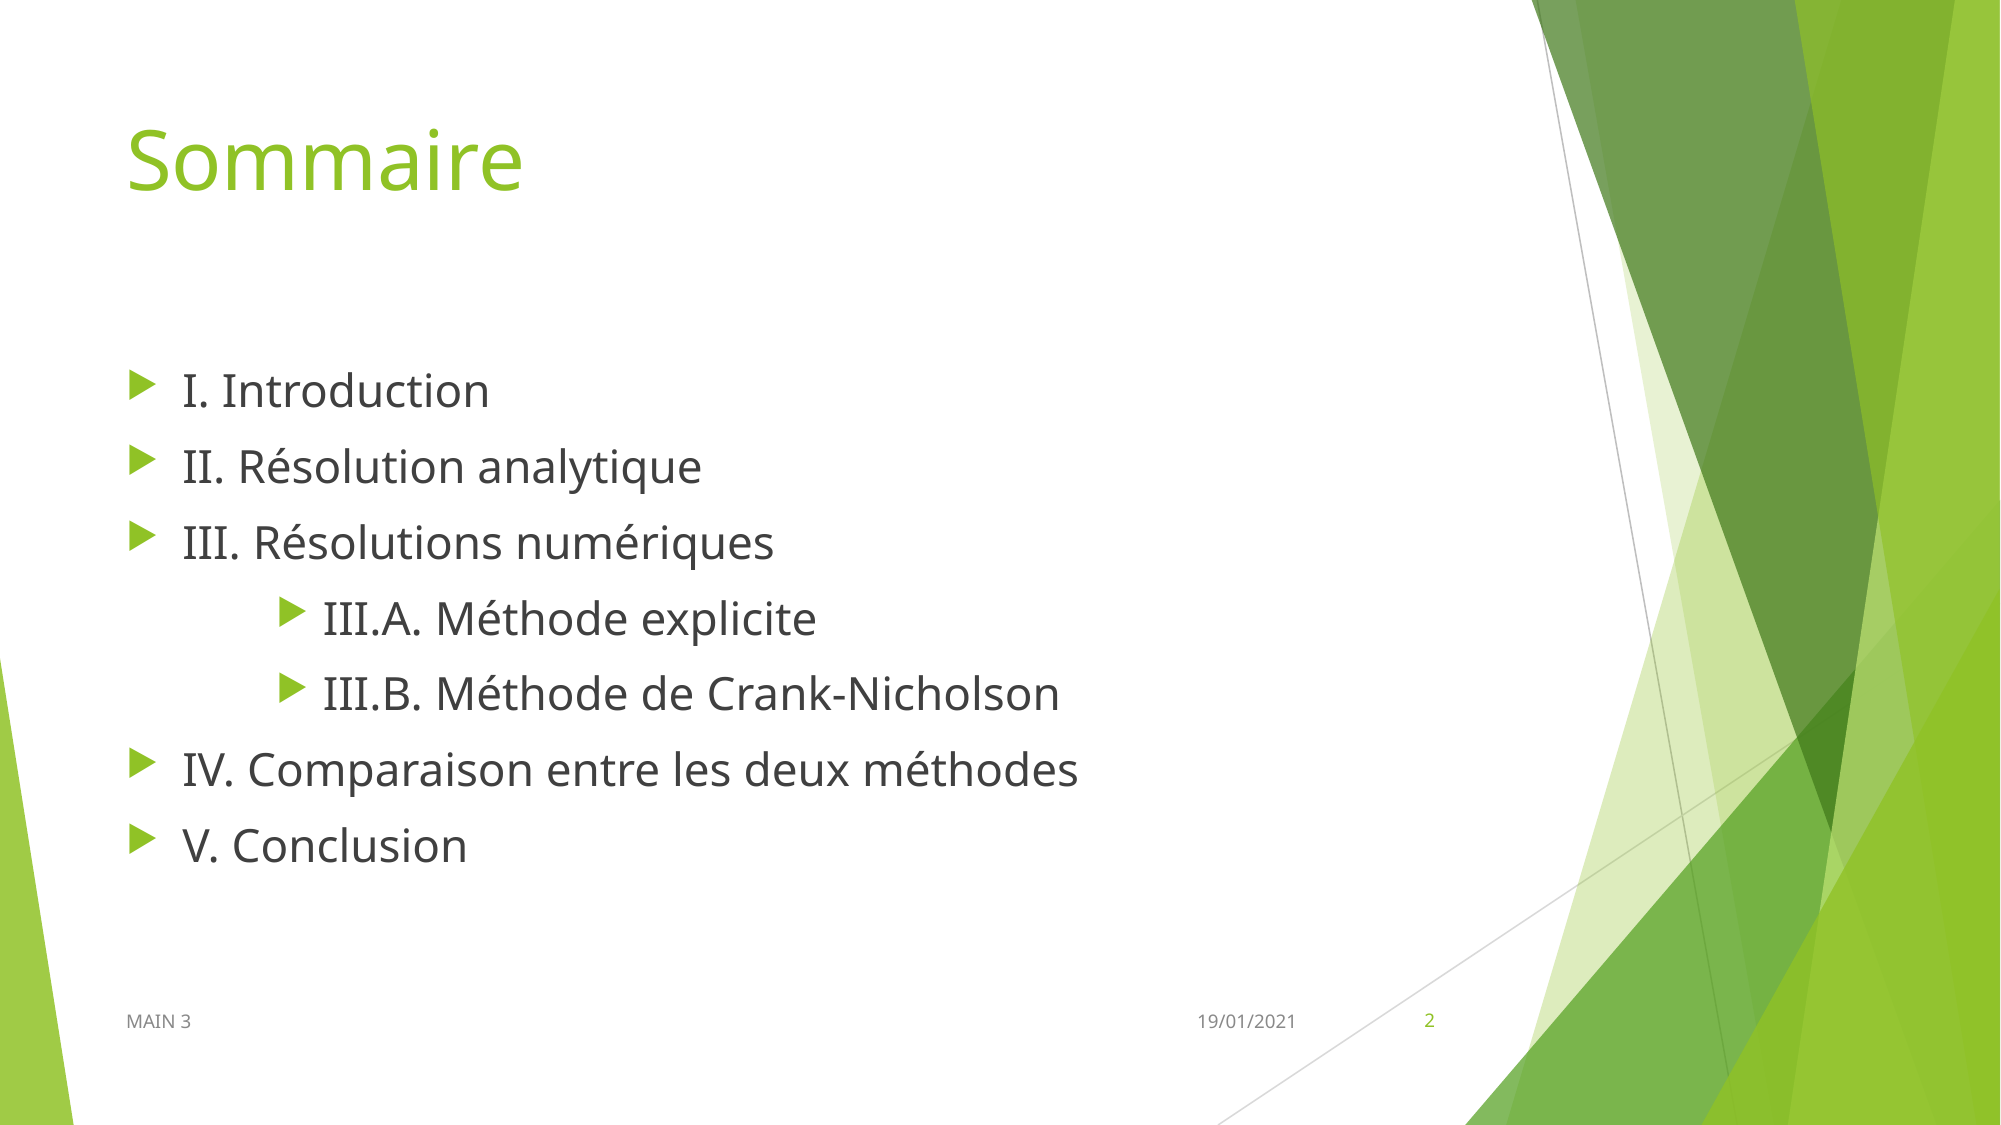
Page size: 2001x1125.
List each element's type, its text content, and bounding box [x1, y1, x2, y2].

text_box 19/01/2021 [1181, 991, 1332, 1051]
title Sommaire [111, 99, 1522, 317]
text_box MAIN 3 [111, 991, 1145, 1051]
list I. Introduction II. Résolution analytique III. Résolutions numériques III.A. Méthode explicite III.B. Méthode de Crank-Nicholson IV. Comparaison entre les deux méthodes V. Conclusion [111, 354, 1522, 992]
text_box ‹N°› [1409, 991, 1522, 1051]
